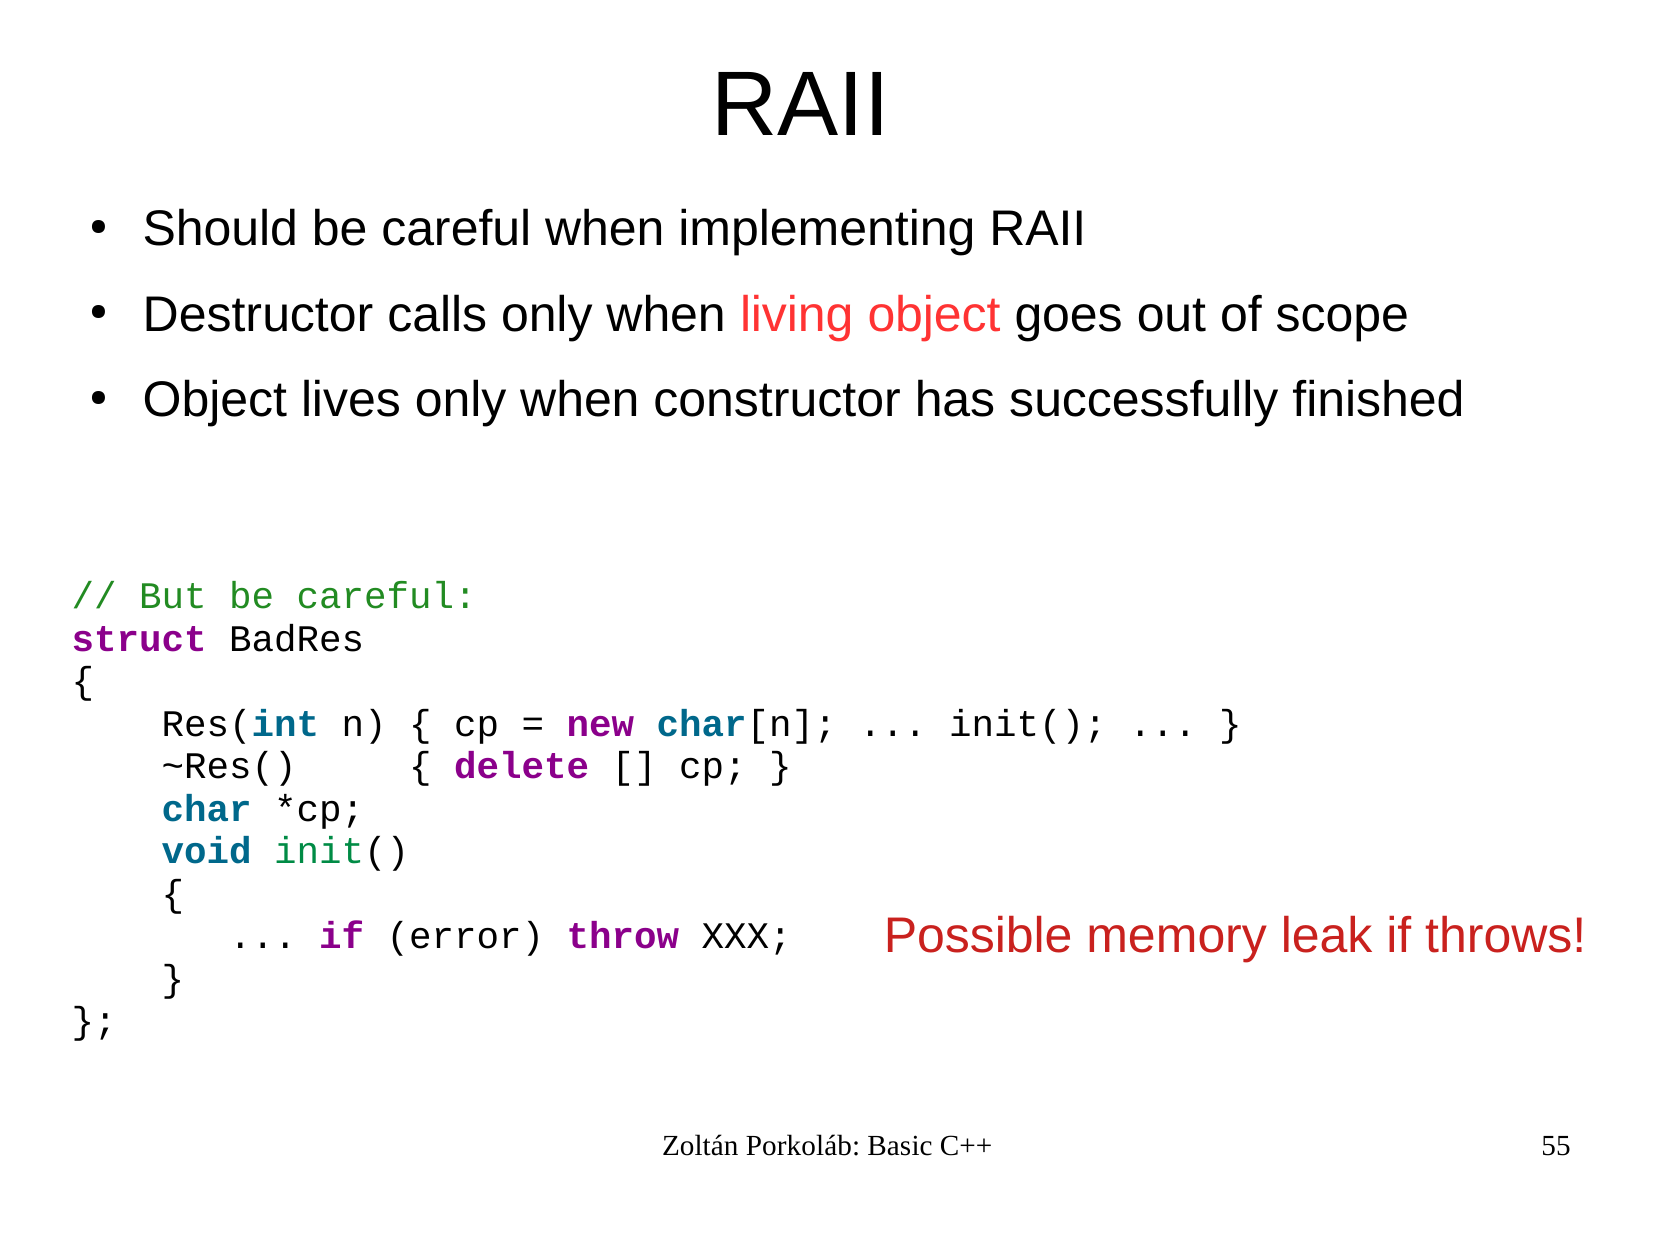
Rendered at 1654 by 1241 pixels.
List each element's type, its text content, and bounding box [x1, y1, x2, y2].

text_box // But be careful: struct BadRes { Res(int n) { cp = new char[n]; ... init(); ... } ~Res() { delete [] cp; } char *cp; void init() { ... if (error) throw XXX; } }; [56, 570, 1621, 1081]
text_box Possible memory leak if throws! [869, 900, 1602, 971]
list Should be careful when implementing RAII Destructor calls only when living object goes out of scope Object lives only when constructor has successfully finished [71, 119, 1606, 436]
title RAII [56, 0, 1546, 208]
